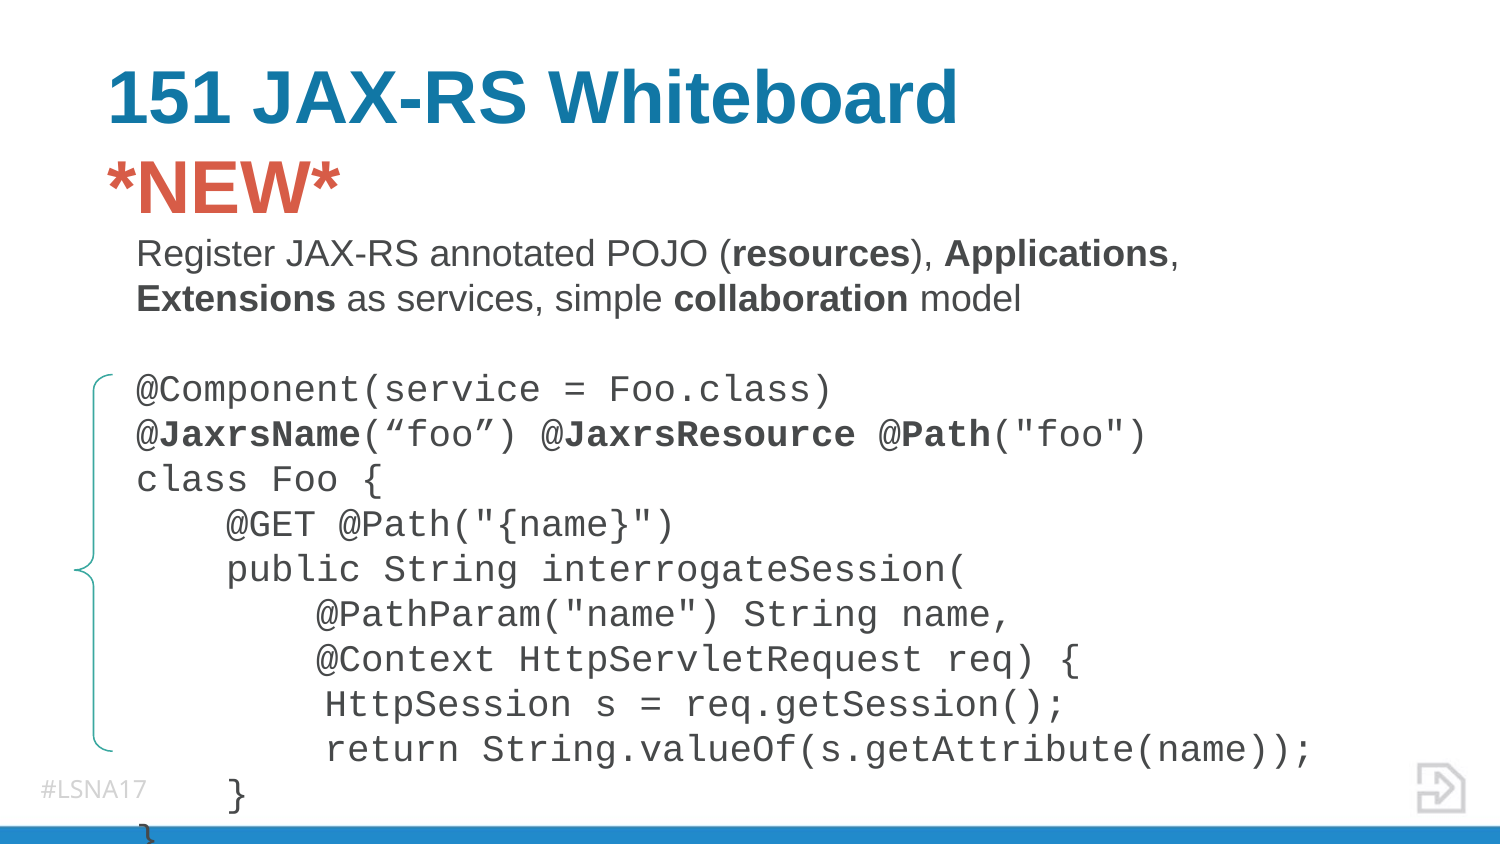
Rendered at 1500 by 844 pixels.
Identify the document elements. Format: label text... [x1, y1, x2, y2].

picture [0, 0, 1500, 844]
title 151 JAX-RS Whiteboard *NEW* [92, 107, 1200, 170]
list Register JAX-RS annotated POJO (resources), Applications, Extensions as services, simple collaboration model @Component(service = Foo.class) @JaxrsName(“foo”) @JaxrsResource @Path("foo") class Foo { @GET @Path("{name}") public String interrogateSession( @PathParam("name") String name, @Context HttpServletRequest req) { HttpSession s = req.getSession(); return String.valueOf(s.getAttribute(name)); } } [92, 214, 1393, 746]
